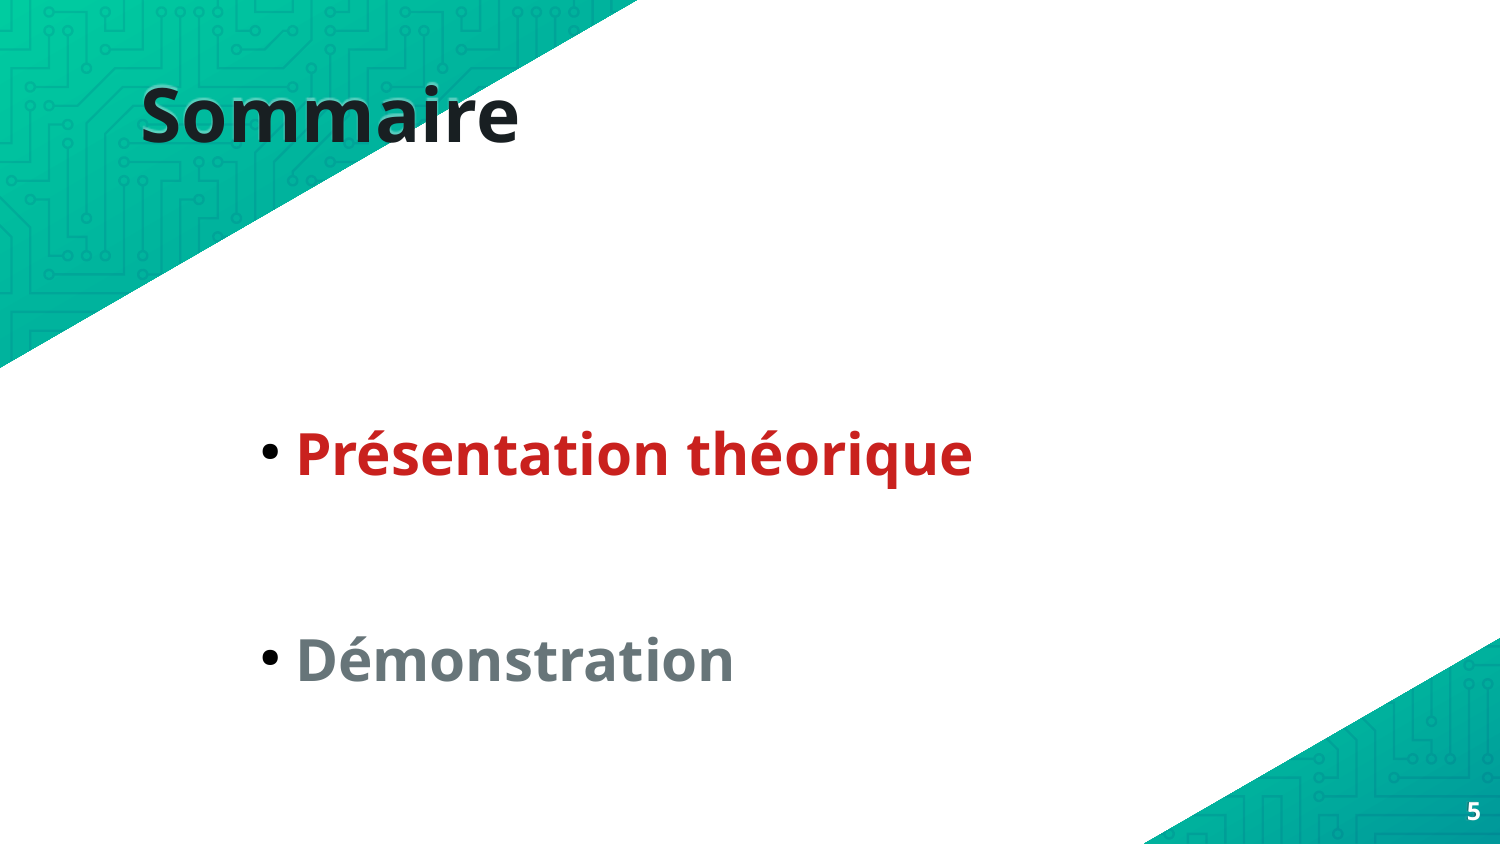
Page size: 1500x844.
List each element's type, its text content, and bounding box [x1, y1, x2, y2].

list Présentation théorique Démonstration [259, 401, 1371, 697]
title Sommaire [140, 78, 1360, 160]
slide_number <number> [1391, 779, 1482, 844]
